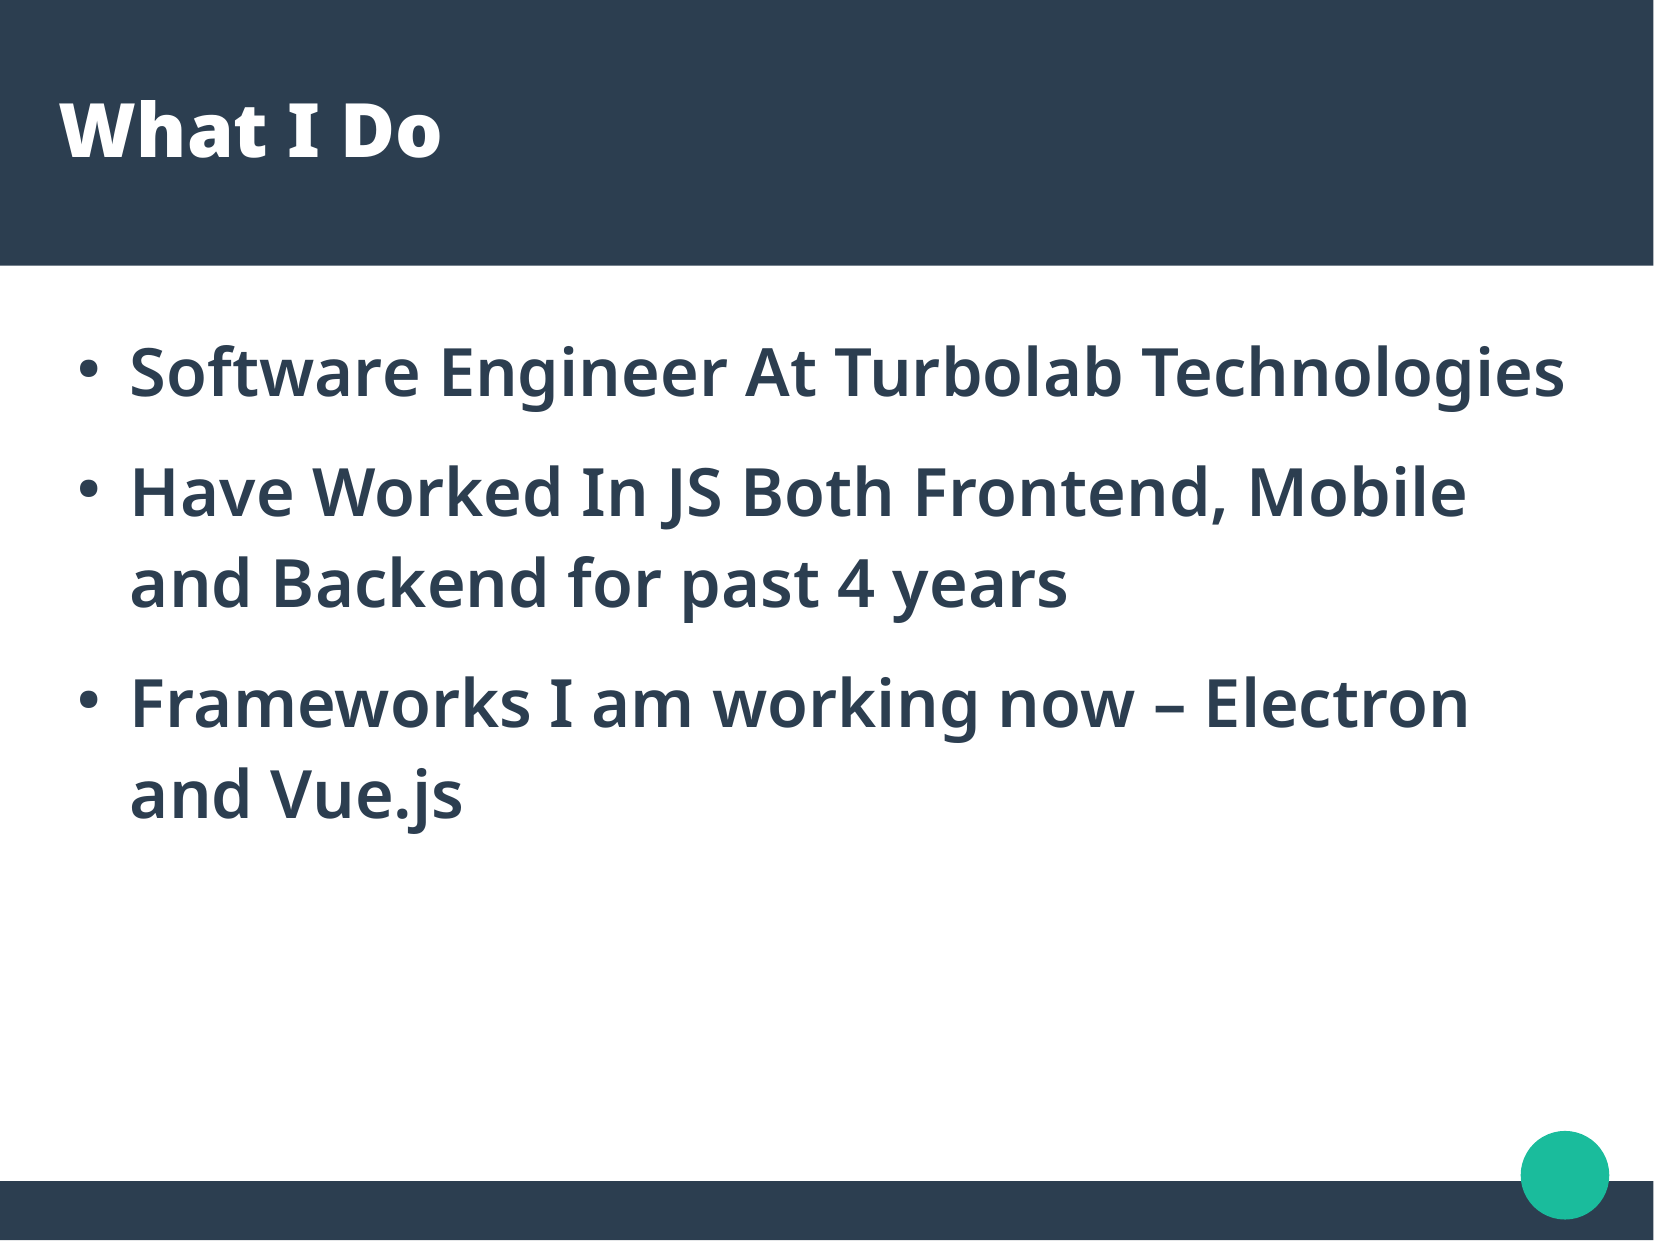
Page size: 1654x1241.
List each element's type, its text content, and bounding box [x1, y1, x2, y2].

title What I Do [59, 49, 1595, 207]
list Software Engineer At Turbolab Technologies Have Worked In JS Both Frontend, Mobile and Backend for past 4 years Frameworks I am working now – Electron and Vue.js [59, 324, 1595, 1152]
